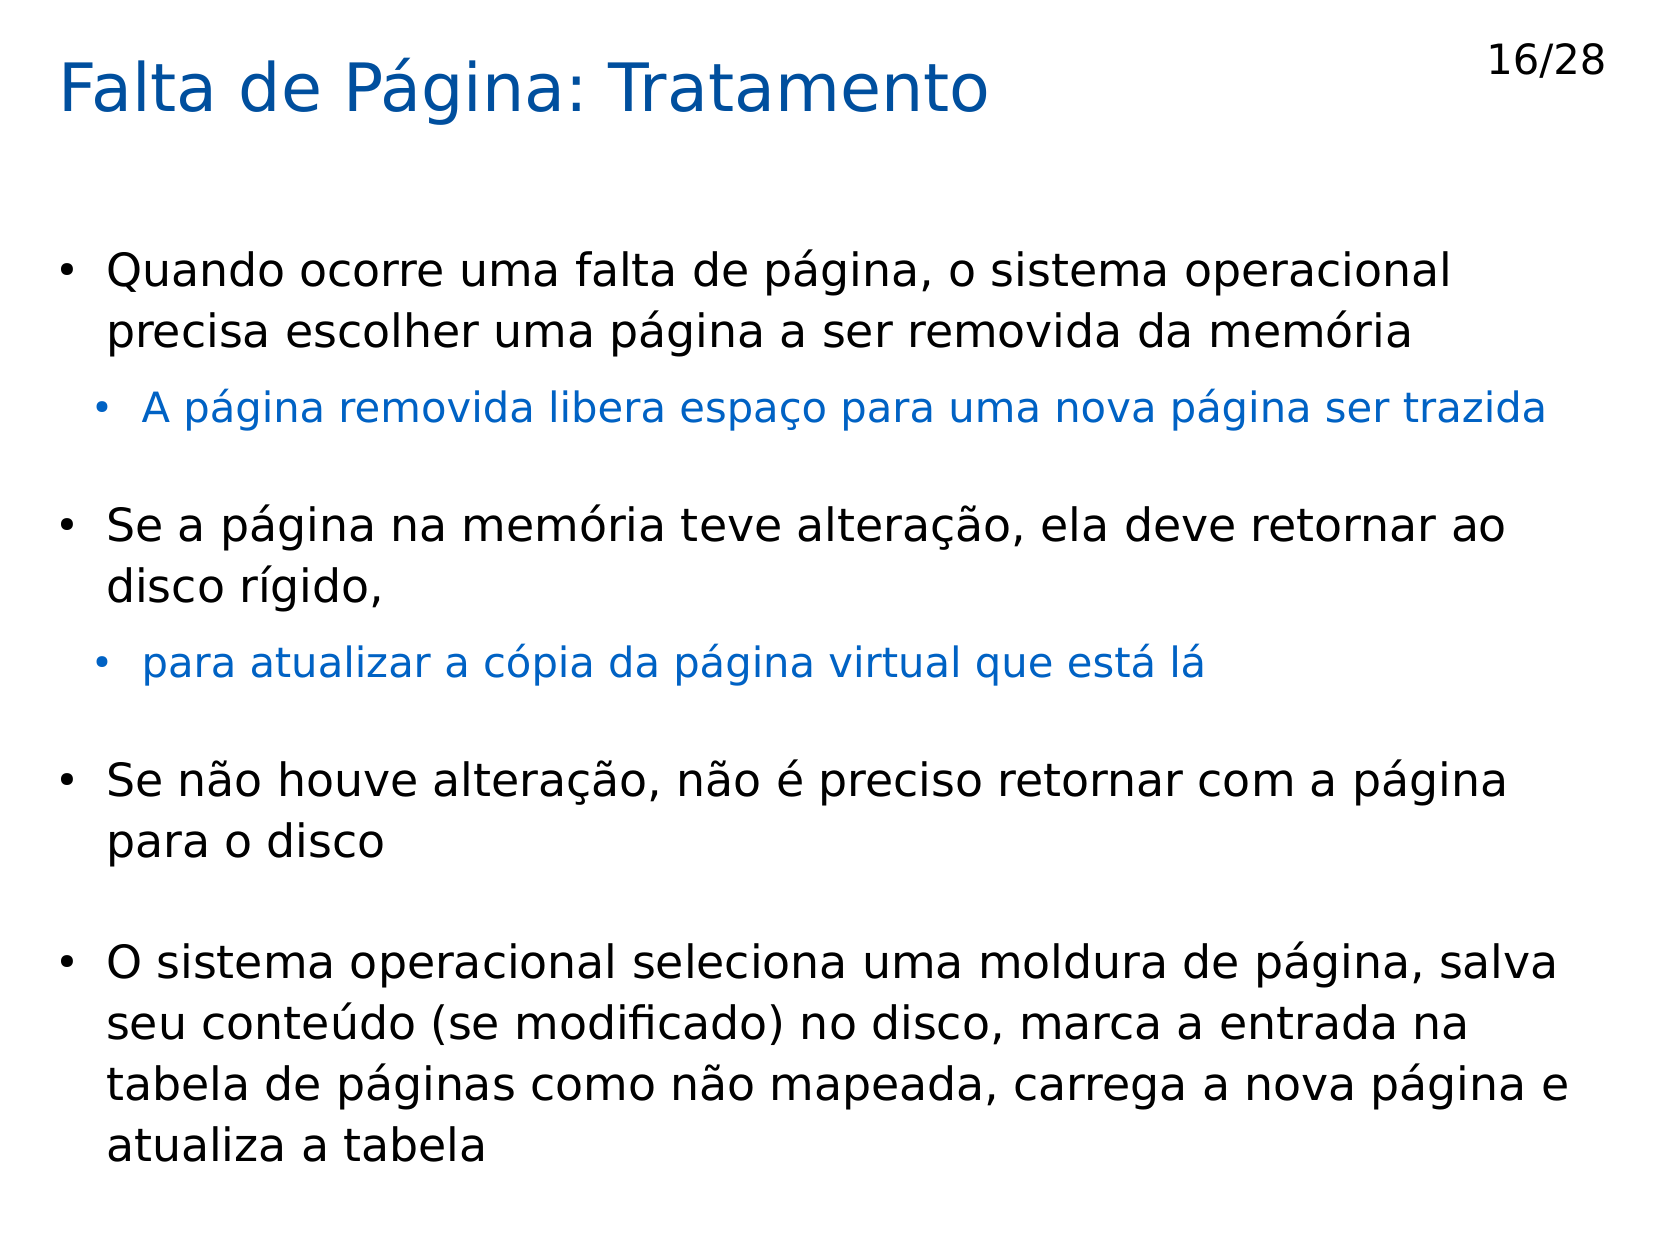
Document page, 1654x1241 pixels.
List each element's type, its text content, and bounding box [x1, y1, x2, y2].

list Quando ocorre uma falta de página, o sistema operacional precisa escolher uma página a ser removida da memória A página removida libera espaço para uma nova página ser trazida Se a página na memória teve alteração, ela deve retornar ao disco rígido, para atualizar a cópia da página virtual que está lá Se não houve alteração, não é preciso retornar com a página para o disco O sistema operacional seleciona uma moldura de página, salva seu conteúdo (se modificado) no disco, marca a entrada na tabela de páginas como não mapeada, carrega a nova página e atualiza a tabela [59, 236, 1595, 1211]
title Falta de Página: Tratamento [59, 29, 1506, 148]
